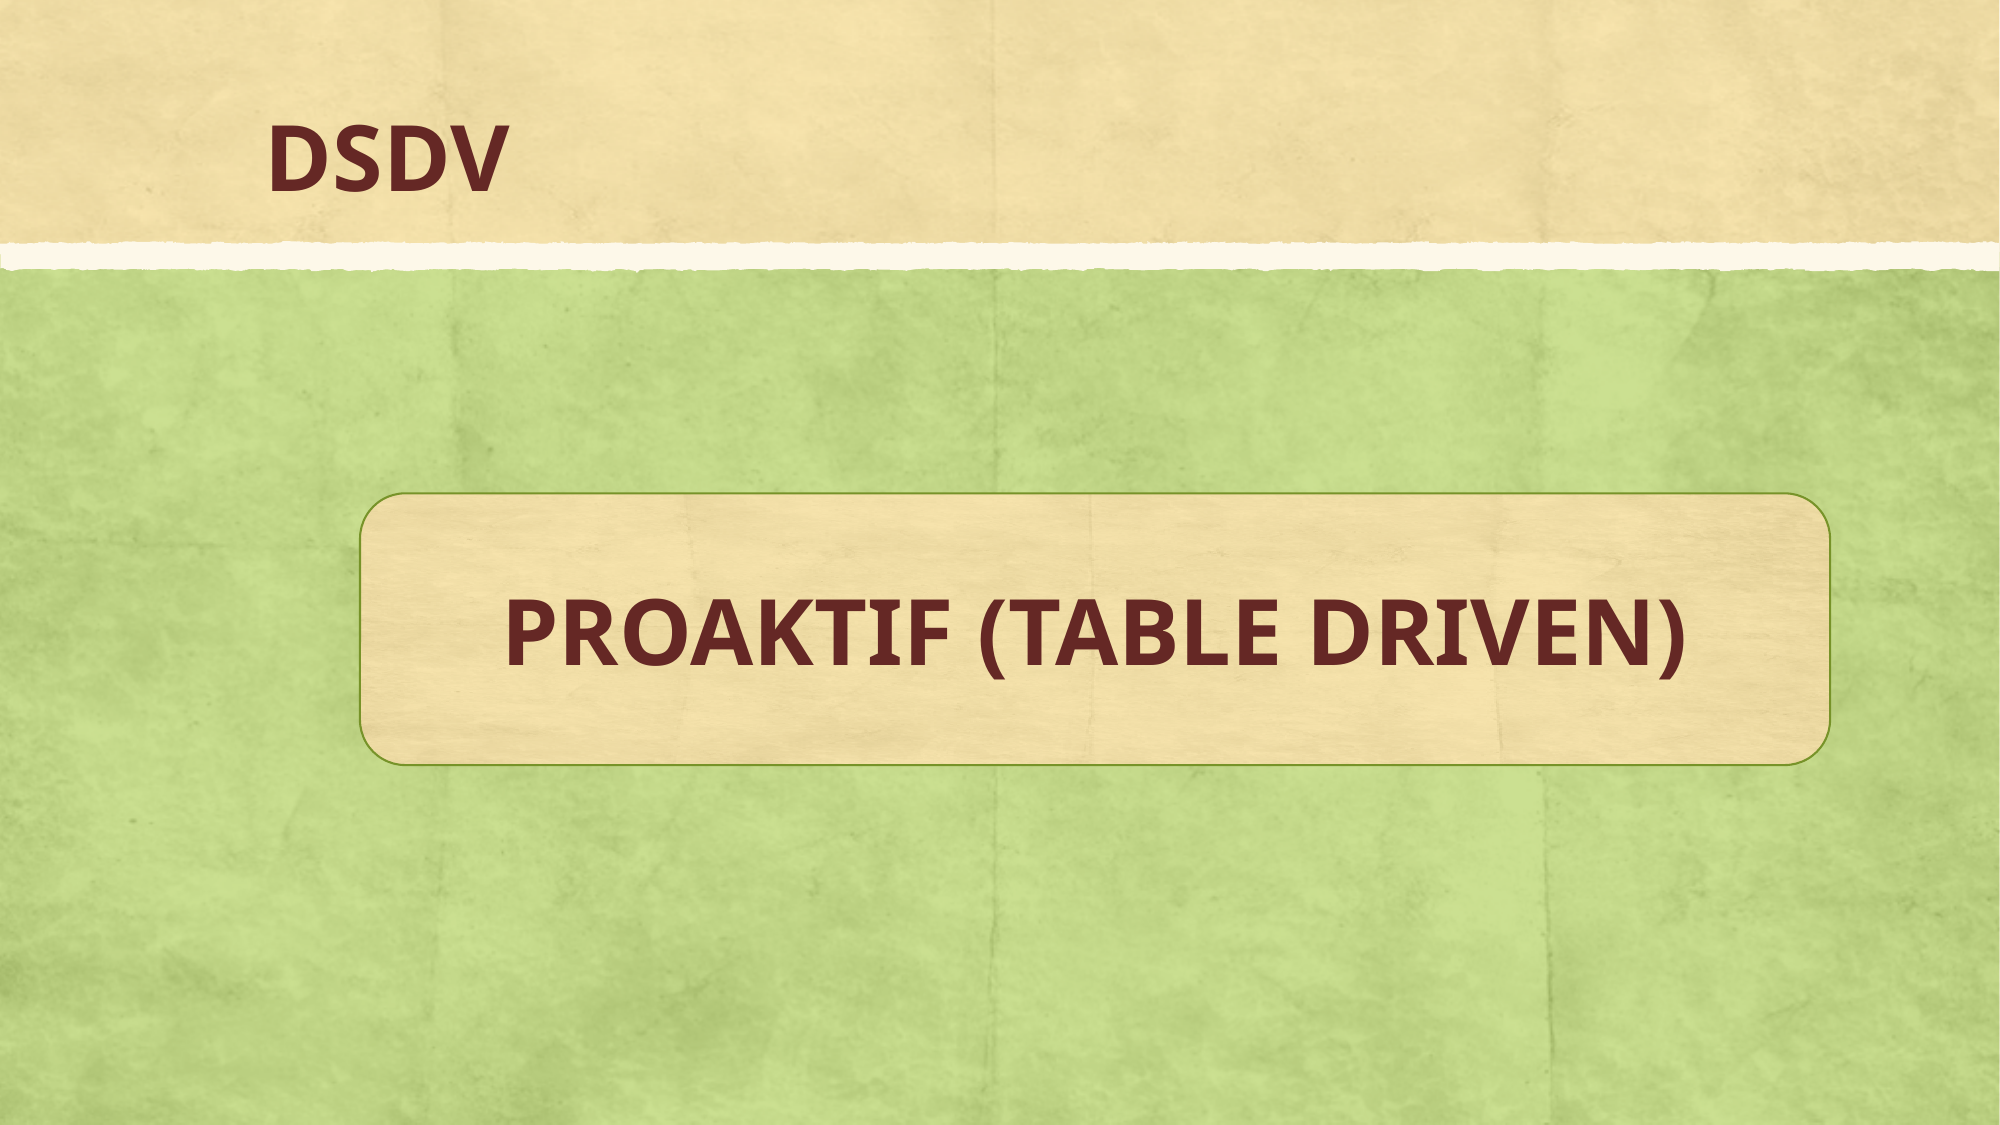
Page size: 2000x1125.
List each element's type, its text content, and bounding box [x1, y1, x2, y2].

title DSDV [249, 31, 1750, 219]
text_box PROAKTIF (TABLE DRIVEN) [359, 493, 1831, 766]
picture [0, 0, 2000, 249]
